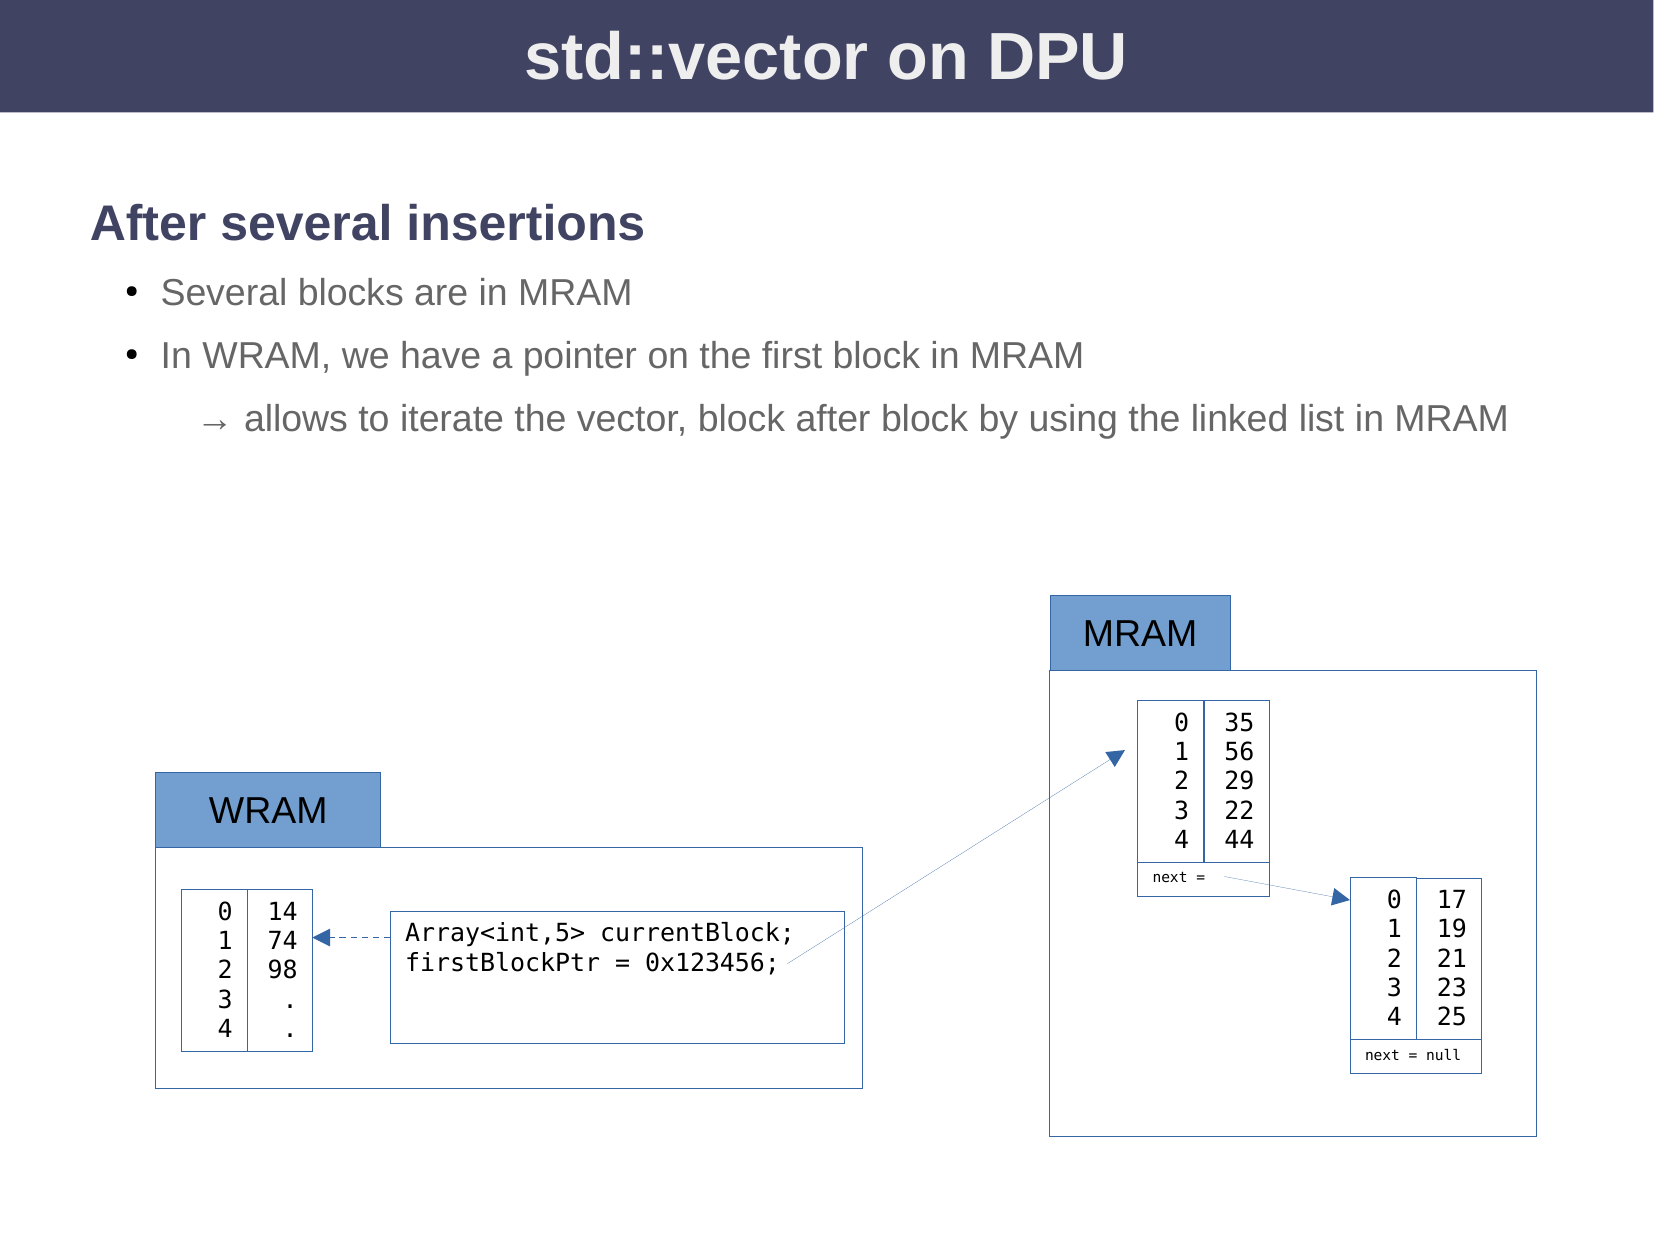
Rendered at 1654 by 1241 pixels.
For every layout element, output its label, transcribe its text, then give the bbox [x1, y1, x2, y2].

text_box 14 74 98 . . [247, 889, 313, 1052]
text_box After several insertions Several blocks are in MRAM In WRAM, we have a pointer on the first block in MRAM → allows to iterate the vector, block after block by using the linked list in MRAM [75, 187, 1576, 447]
text_box 0 1 2 3 4 [1350, 877, 1417, 1039]
text_box next = null [1350, 1039, 1482, 1074]
text_box WRAM [155, 772, 381, 848]
text_box 17 19 21 23 25 [1416, 878, 1482, 1039]
text_box 35 56 29 22 44 [1204, 700, 1270, 862]
text_box MRAM [1050, 595, 1231, 671]
text_box next = [1137, 862, 1270, 897]
text_box std::vector on DPU [0, 0, 1654, 113]
text_box Array<int,5> currentBlock; firstBlockPtr = 0x123456; [390, 911, 845, 1044]
text_box 0 1 2 3 4 [1137, 700, 1204, 862]
text_box 0 1 2 3 4 [181, 889, 247, 1052]
